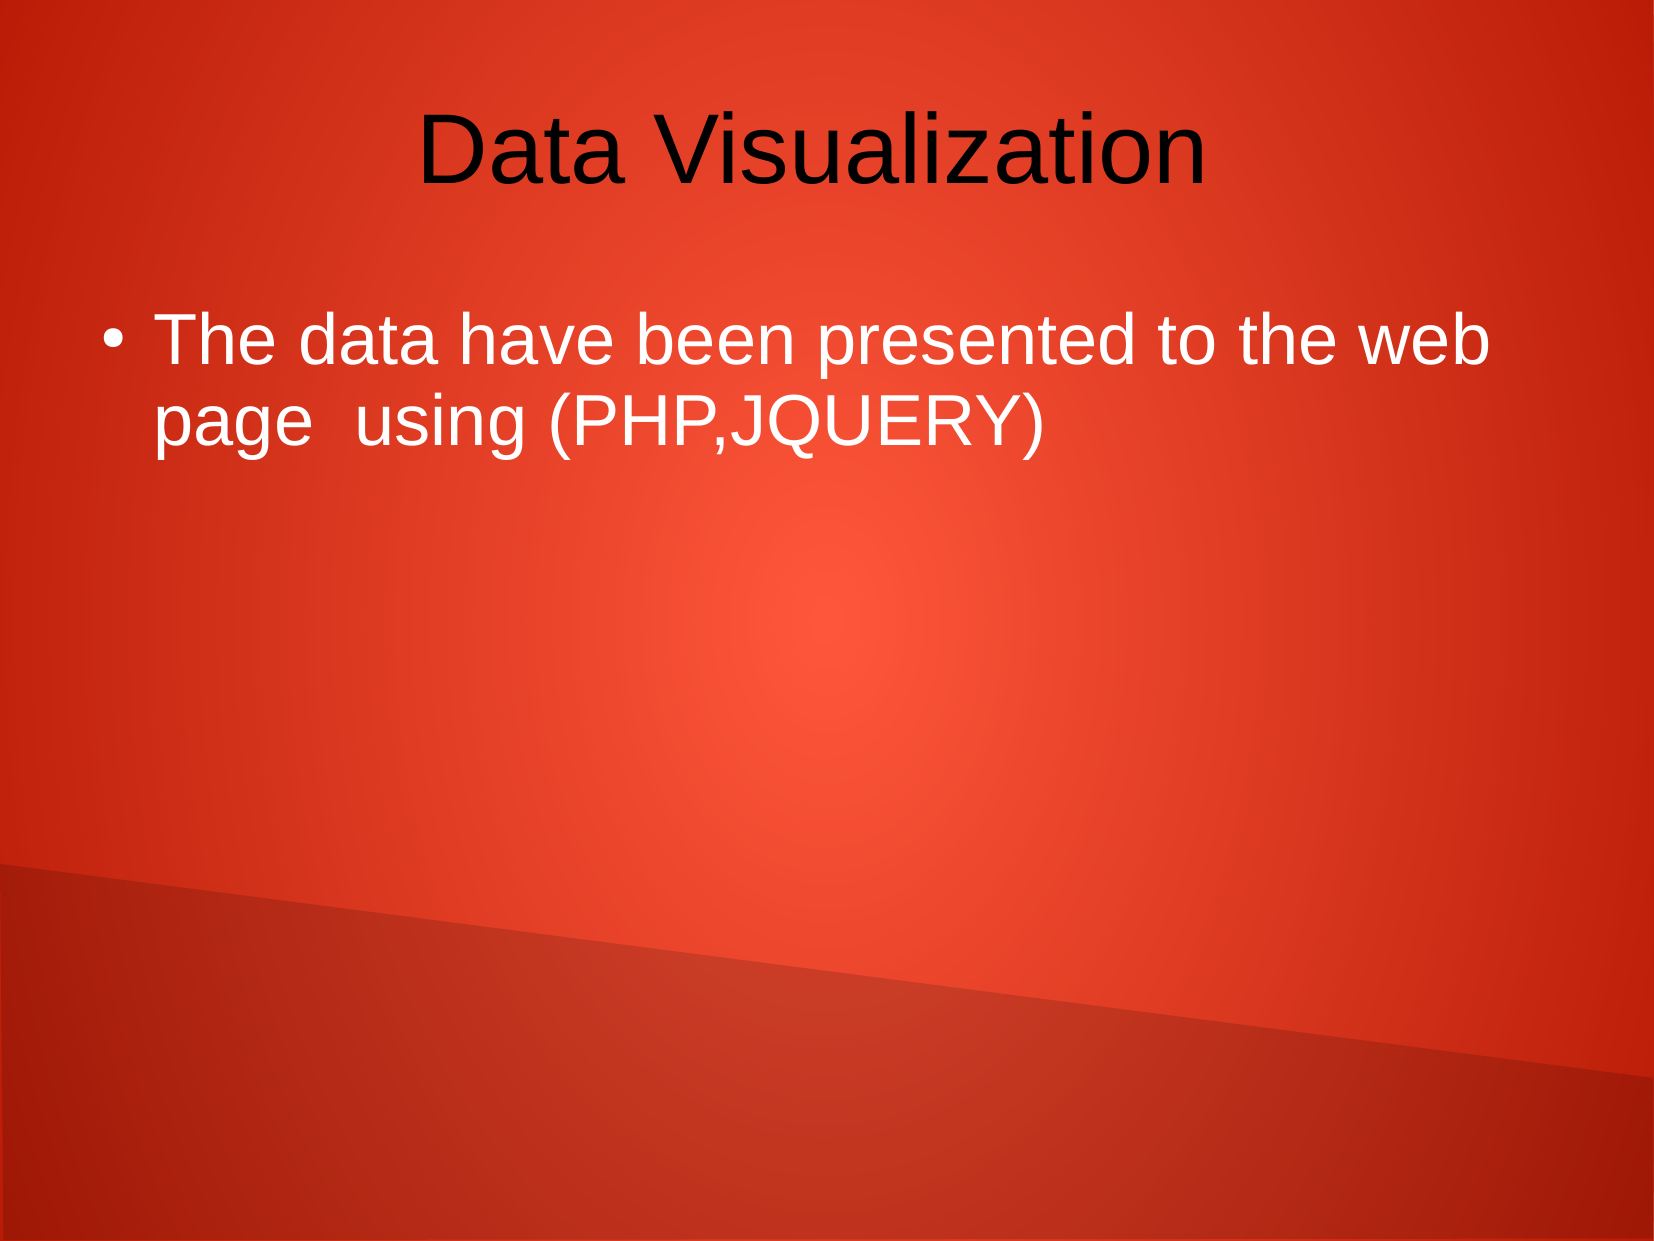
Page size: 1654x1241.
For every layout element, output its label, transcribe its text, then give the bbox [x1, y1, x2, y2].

list The data have been presented to the web page using (PHP,JQUERY) [82, 299, 1571, 1019]
title Data Visualization [82, 47, 1571, 252]
